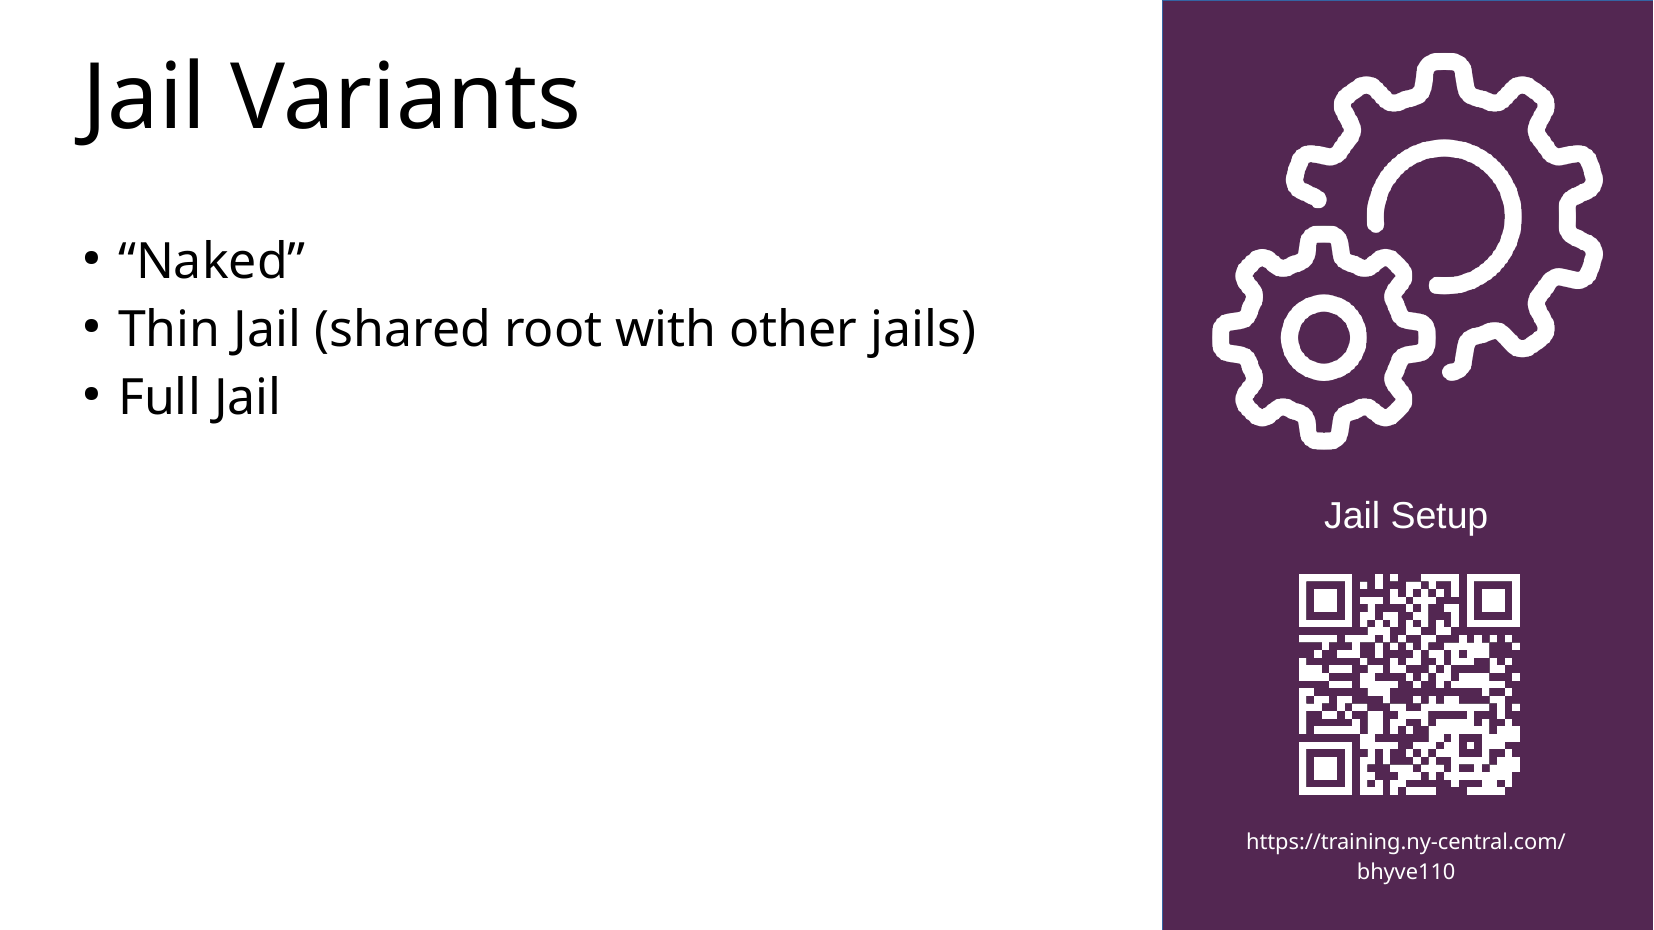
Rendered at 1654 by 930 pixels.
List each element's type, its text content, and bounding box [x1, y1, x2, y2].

picture [1268, 543, 1550, 826]
text_box Jail Setup [1200, 487, 1613, 638]
text_box [1162, 0, 1653, 930]
title Jail Variants [82, 37, 1571, 150]
text_box https://training.ny-central.com/bhyve110 [1200, 819, 1613, 930]
picture [1200, 44, 1613, 458]
subtitle “Naked” Thin Jail (shared root with other jails) Full Jail [82, 224, 1126, 862]
